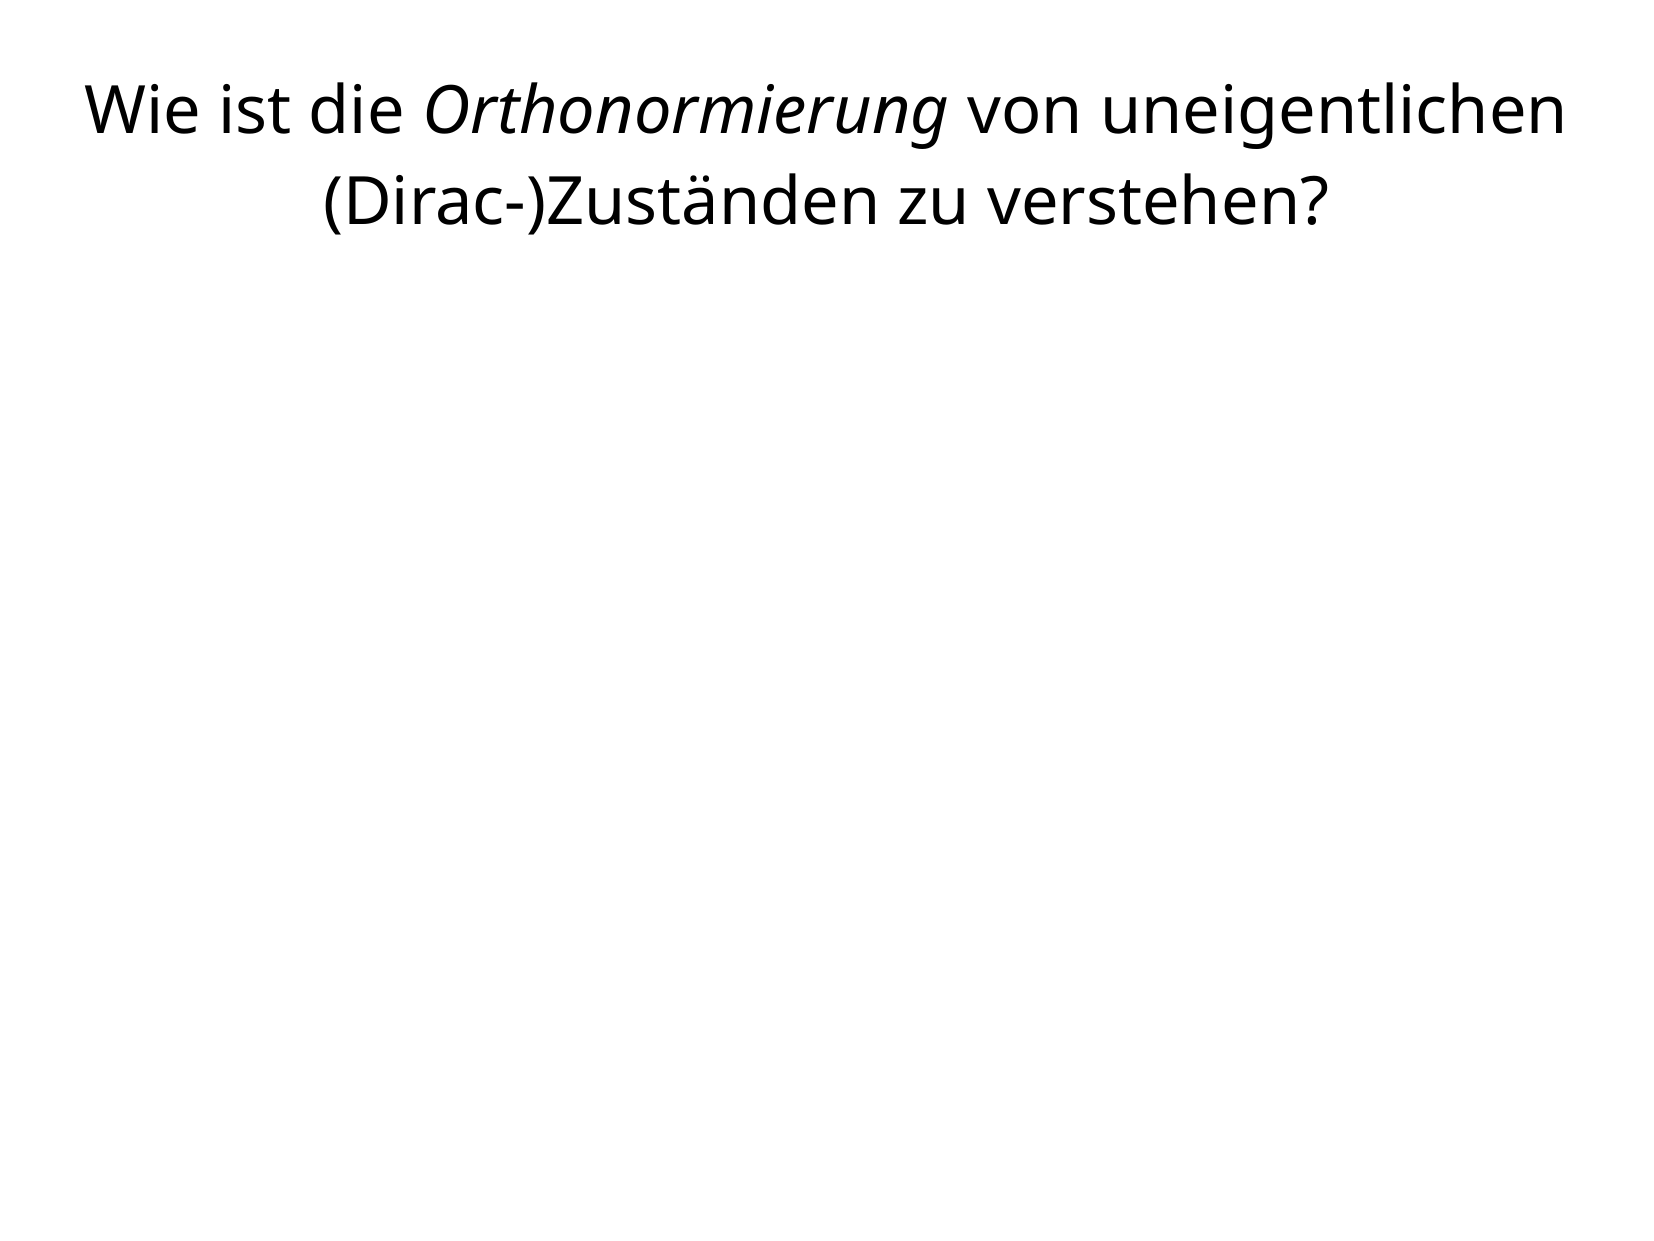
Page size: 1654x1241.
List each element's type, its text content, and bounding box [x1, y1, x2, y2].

title Wie ist die Orthonormierung von uneigentlichen (Dirac-)Zuständen zu verstehen? [82, 49, 1571, 257]
